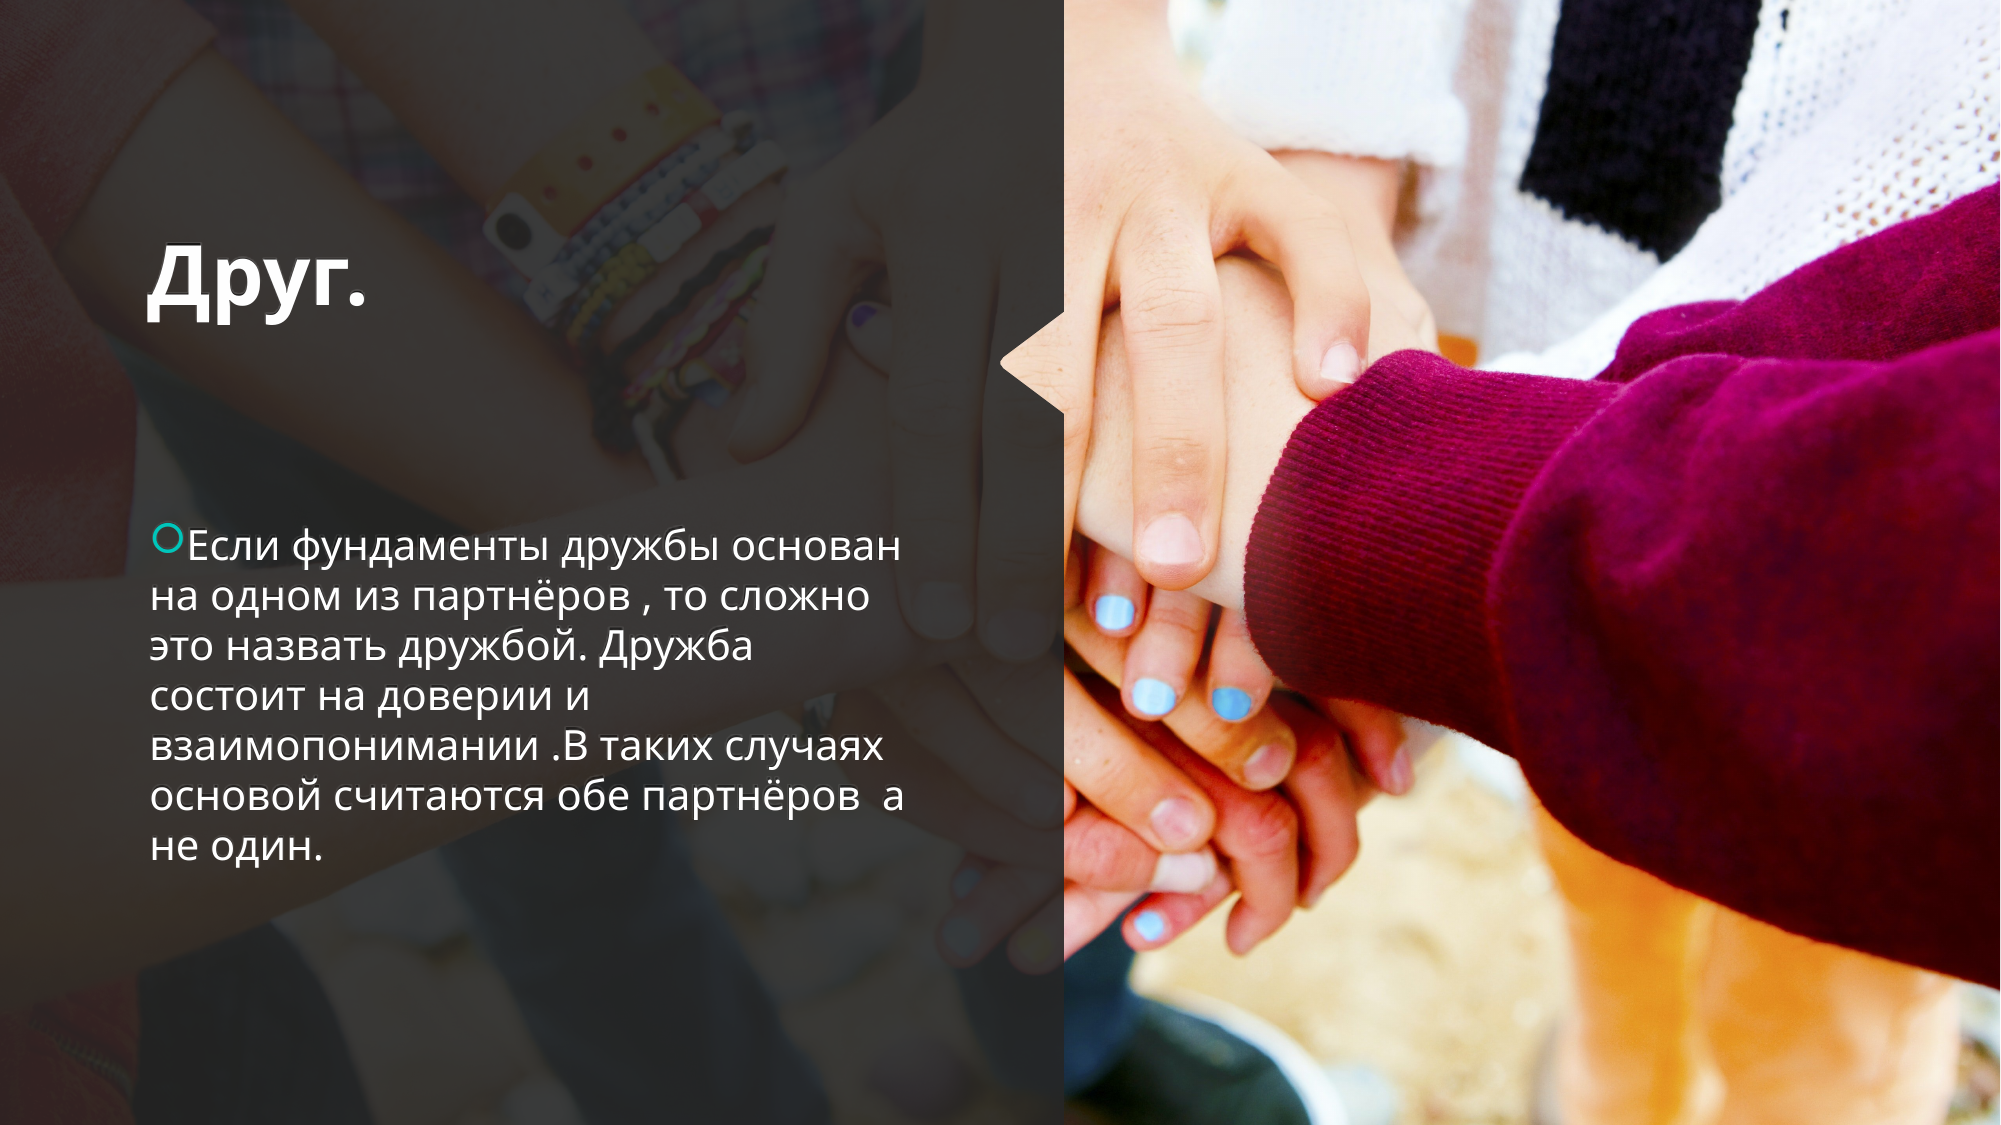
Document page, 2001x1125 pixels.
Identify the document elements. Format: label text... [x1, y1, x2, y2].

picture [1001, 0, 2000, 1125]
title Друг. [132, 73, 942, 330]
list Если фундаменты дружбы основан на одном из партнёров , то сложно это назвать дружбой. Дружба состоит на доверии и взаимопонимании .В таких случаях основой считаются обе партнёров а не один. [134, 395, 942, 992]
text_box [0, 0, 1064, 1125]
